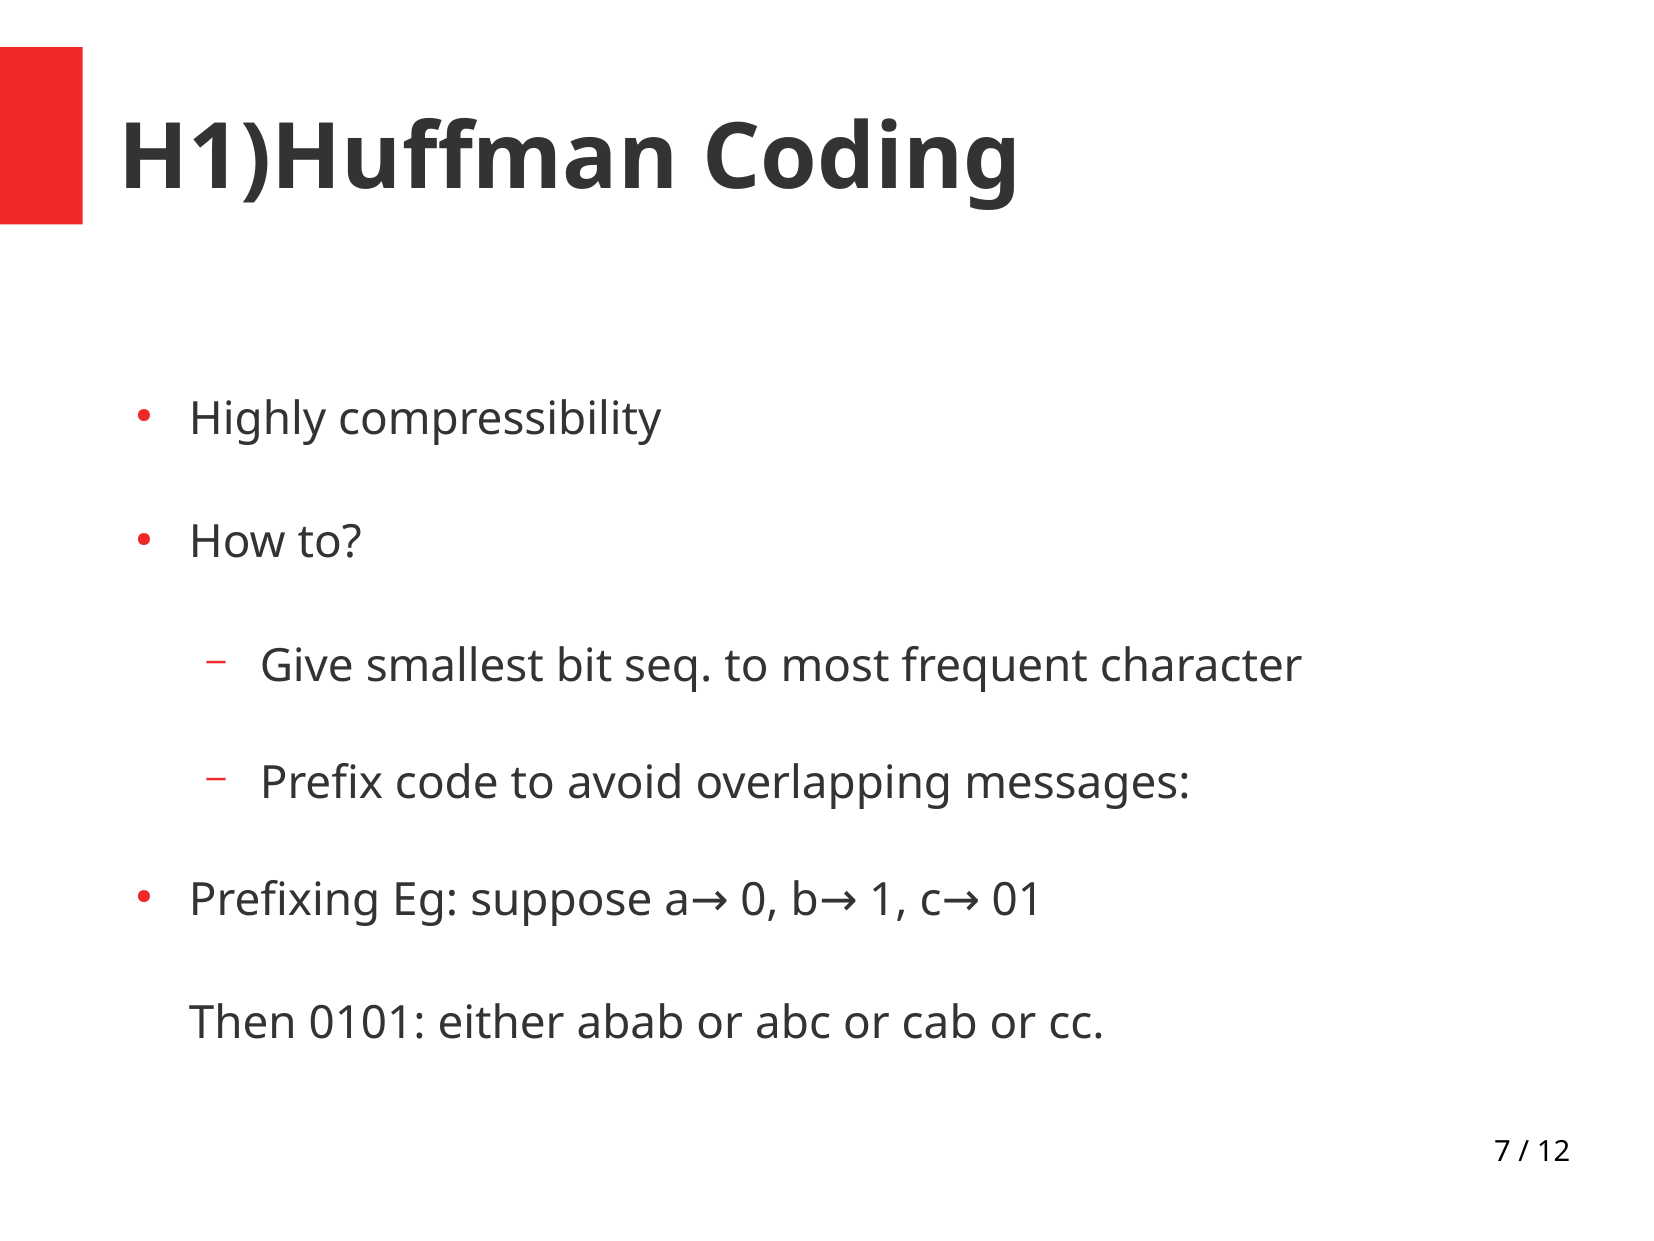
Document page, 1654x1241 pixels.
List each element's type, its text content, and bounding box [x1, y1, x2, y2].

title H1)Huffman Coding [118, 49, 1571, 257]
list Highly compressibility How to? Give smallest bit seq. to most frequent character Prefix code to avoid overlapping messages: Prefixing Eg: suppose a→ 0, b→ 1, c→ 01 Then 0101: either abab or abc or cab or cc. [118, 354, 1535, 1074]
